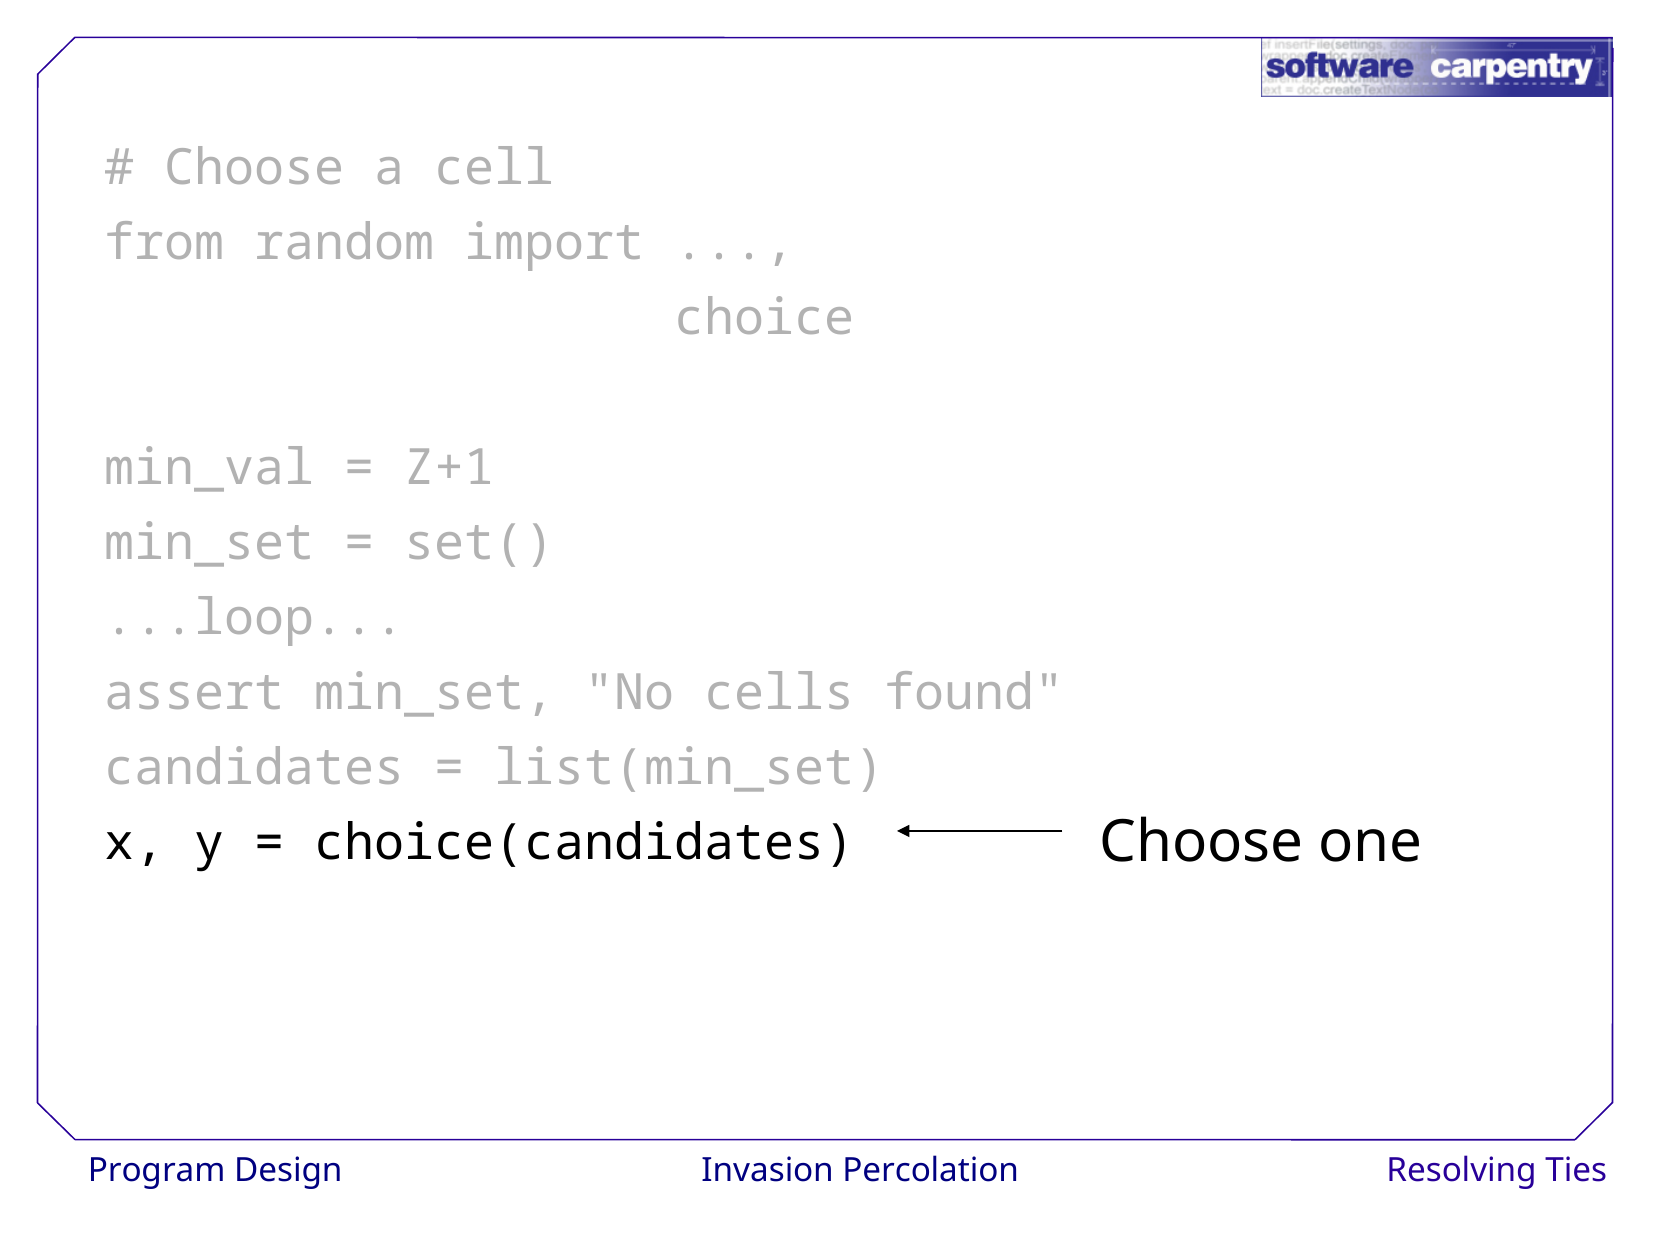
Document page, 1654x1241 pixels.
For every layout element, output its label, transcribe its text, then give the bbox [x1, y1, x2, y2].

picture [1261, 39, 1613, 97]
text_box # Choose a cell from random import ..., choice min_val = Z+1 min_set = set() ...loop... assert min_set, "No cells found" candidates = list(min_set) x, y = choice(candidates) [89, 112, 1508, 1117]
text_box Choose one [1084, 760, 1619, 1031]
